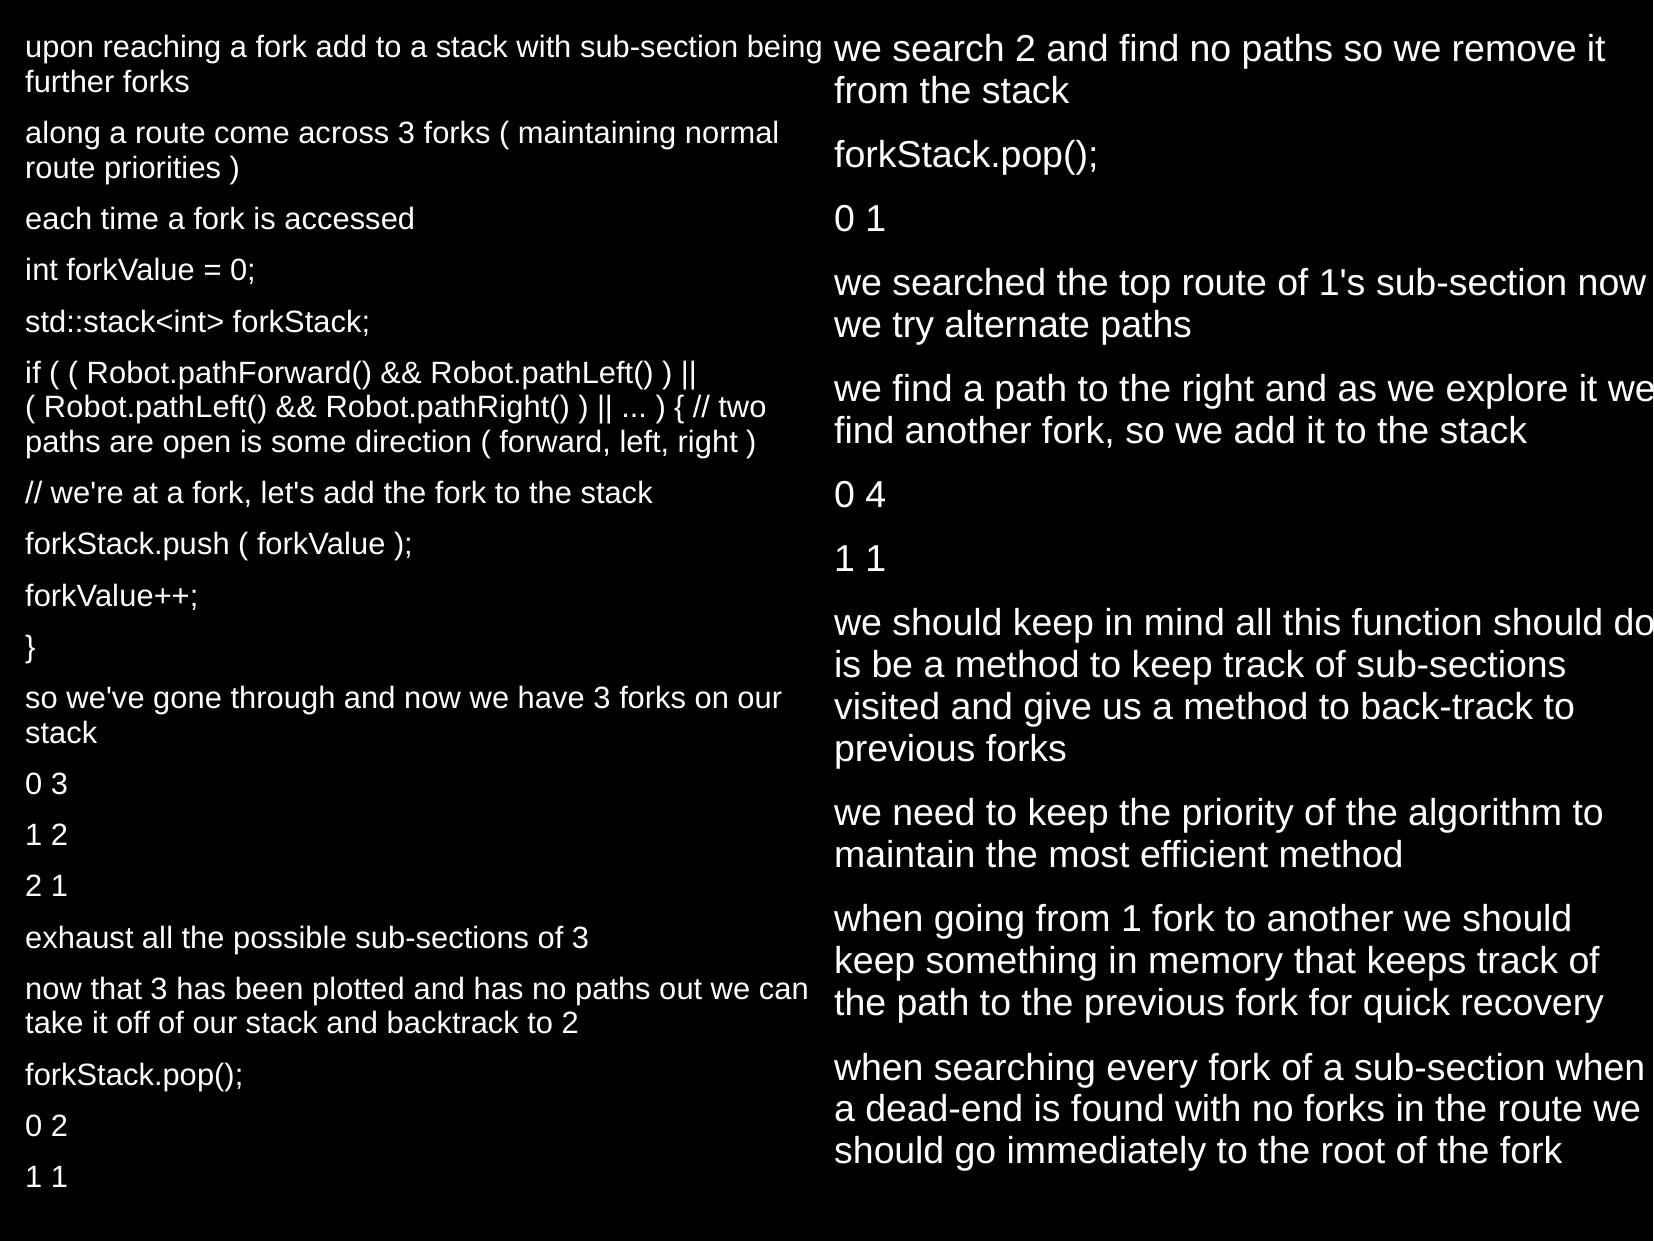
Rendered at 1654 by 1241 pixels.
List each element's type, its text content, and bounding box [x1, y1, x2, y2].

list we search 2 and find no paths so we remove it from the stack forkStack.pop(); 0 1 we searched the top route of 1's sub-section now we try alternate paths we find a path to the right and as we explore it we find another fork, so we add it to the stack 0 4 1 1 we should keep in mind all this function should do is be a method to keep track of sub-sections visited and give us a method to back-track to previous forks we need to keep the priority of the algorithm to maintain the most efficient method when going from 1 fork to another we should keep something in memory that keeps track of the path to the previous fork for quick recovery when searching every fork of a sub-section when a dead-end is found with no forks in the route we should go immediately to the root of the fork [834, 27, 1653, 1213]
list upon reaching a fork add to a stack with sub-section being further forks along a route come across 3 forks ( maintaining normal route priorities ) each time a fork is accessed int forkValue = 0; std::stack<int> forkStack; if ( ( Robot.pathForward() && Robot.pathLeft() ) || ( Robot.pathLeft() && Robot.pathRight() ) || ... ) { // two paths are open is some direction ( forward, left, right ) // we're at a fork, let's add the fork to the stack forkStack.push ( forkValue ); forkValue++; } so we've gone through and now we have 3 forks on our stack 0 3 1 2 2 1 exhaust all the possible sub-sections of 3 now that 3 has been plotted and has no paths out we can take it off of our stack and backtrack to 2 forkStack.pop(); 0 2 1 1 [25, 30, 826, 1216]
